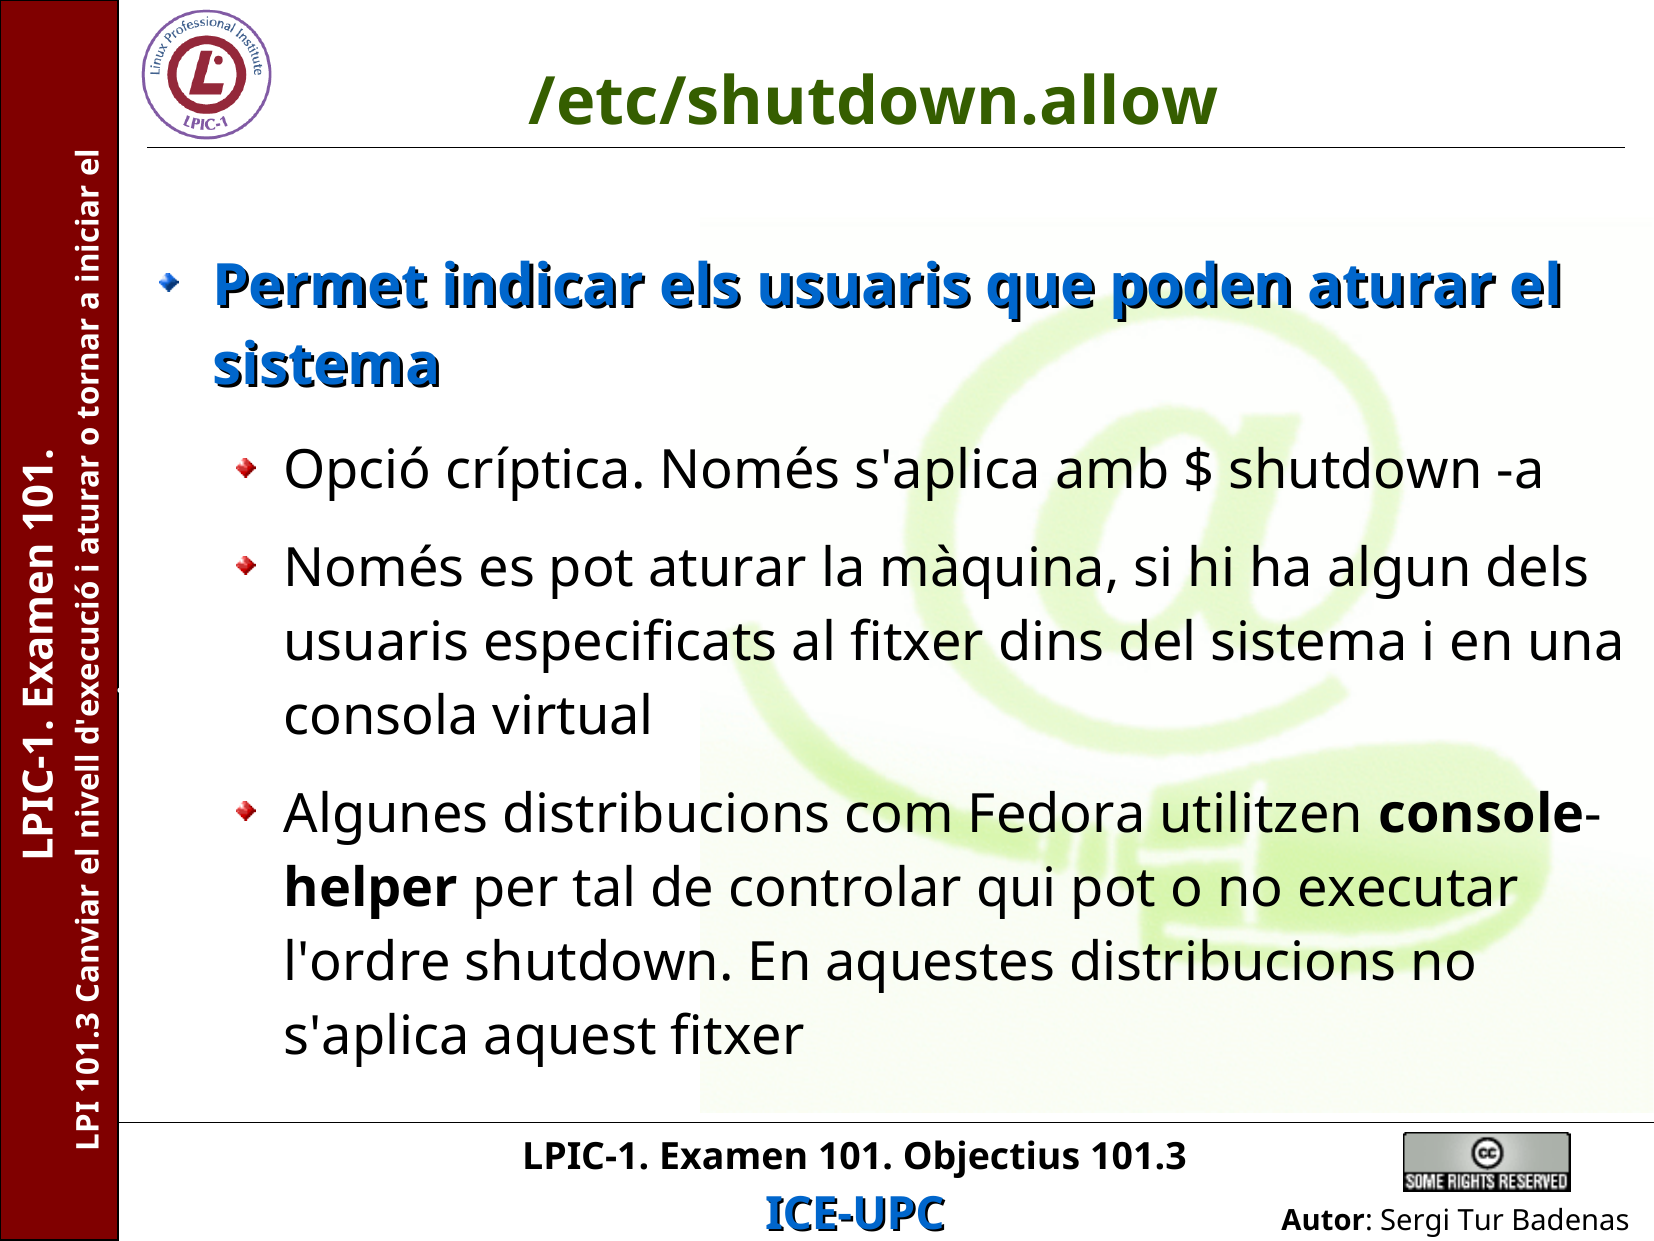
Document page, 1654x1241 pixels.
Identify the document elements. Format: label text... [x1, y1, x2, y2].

list Permet indicar els usuaris que poden aturar el sistema Opció críptica. Només s'aplica amb $ shutdown -a Només es pot aturar la màquina, si hi ha algun dels usuaris especificats al fitxer dins del sistema i en una consola virtual Algunes distribucions com Fedora utilitzen console-helper per tal de controlar qui pot o no executar l'ordre shutdown. En aquestes distribucions no s'aplica aquest fitxer [141, 242, 1630, 1078]
picture [135, 5, 277, 55]
title /etc/shutdown.allow [129, 55, 1619, 142]
picture [1403, 1132, 1571, 1192]
picture [700, 217, 1654, 1113]
